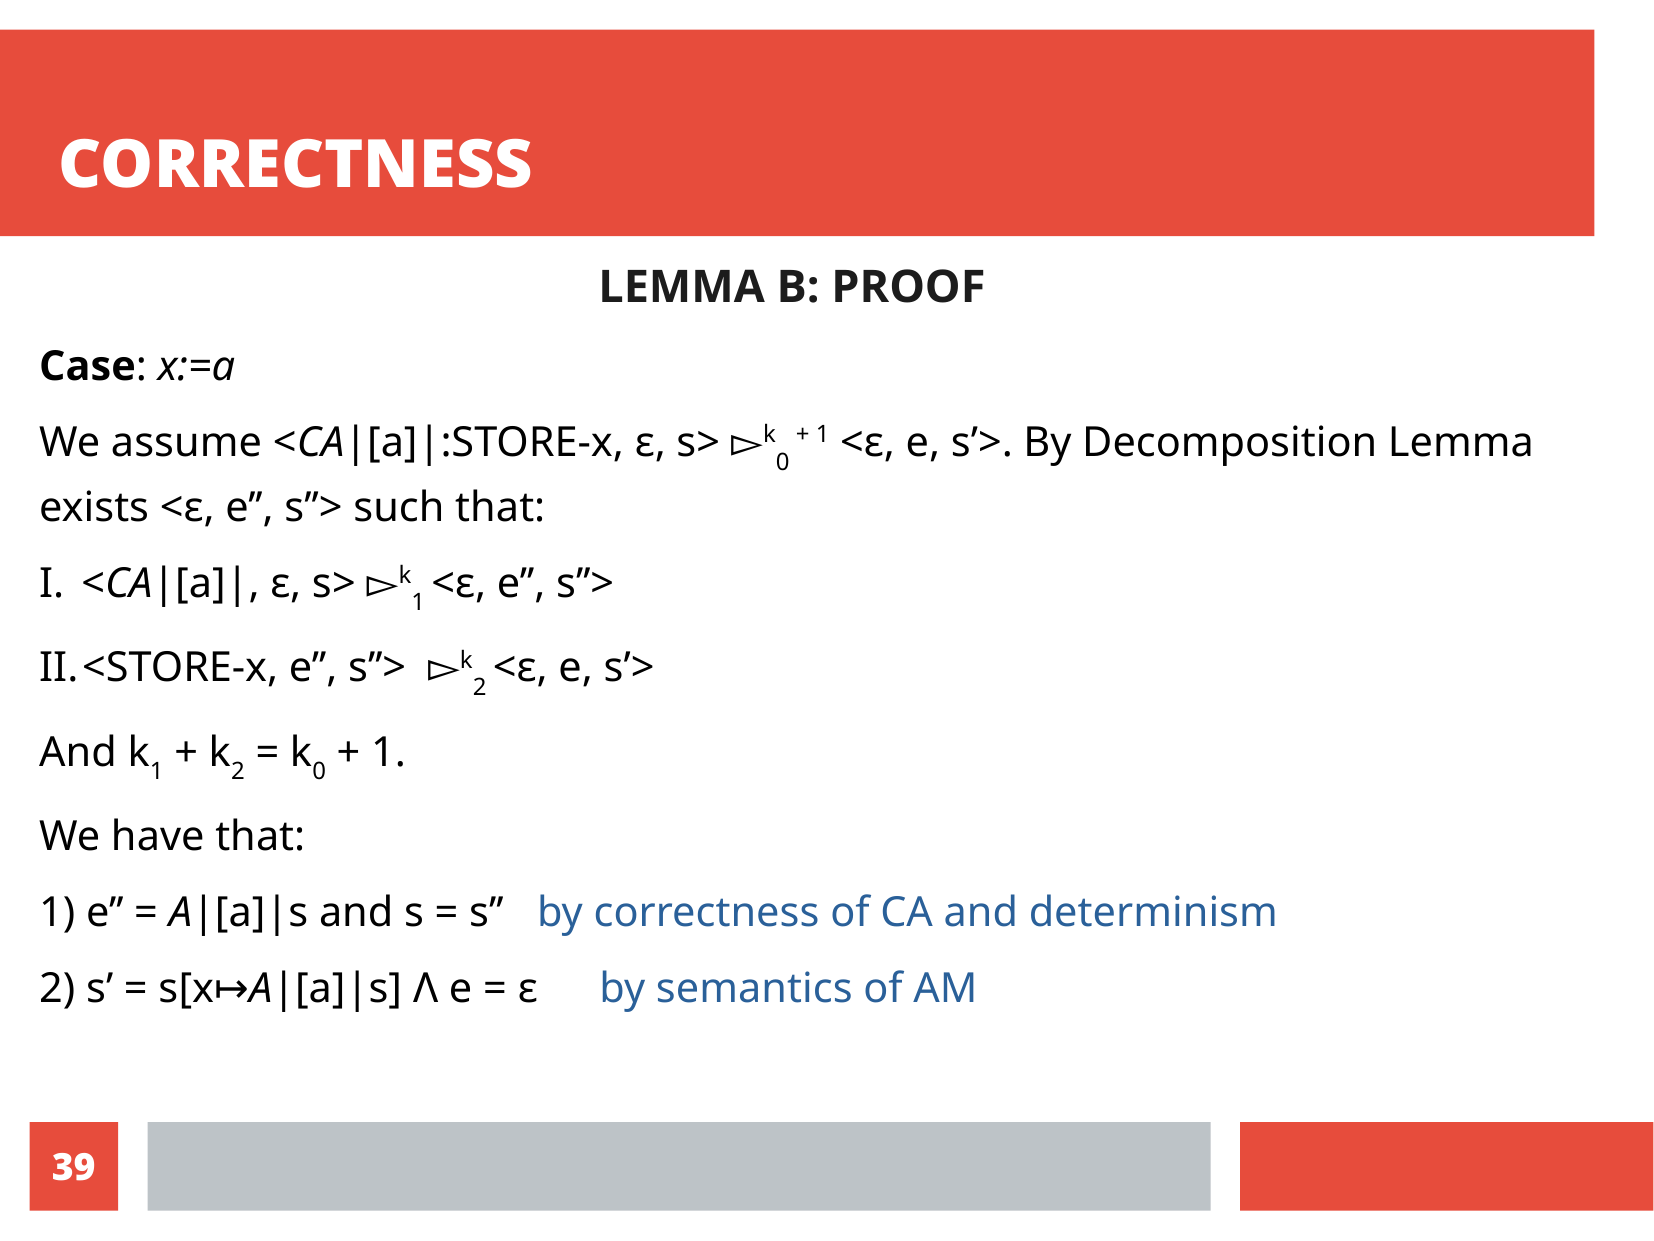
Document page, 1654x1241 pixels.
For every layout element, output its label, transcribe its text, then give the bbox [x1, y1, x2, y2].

list LEMMA B: PROOF Case: x:=a We assume <CA|[a]|:STORE-x, ε, s> ▻k0 + 1 <ε, e, s’>. By Decomposition Lemma exists <ε, e’’, s’’> such that: <CA|[a]|, ε, s> ▻k1 <ε, e’’, s’’> <STORE-x, e’’, s’’> ▻k2 <ε, e, s’> And k1 + k2 = k0 + 1. We have that: 1) e’’ = A|[a]|s and s = s’’ by correctness of CA and determinism 2) s’ = s[x↦A|[a]|s] Ʌ e = ε by semantics of AM [39, 255, 1546, 1023]
title CORRECTNESS [59, 59, 1595, 207]
